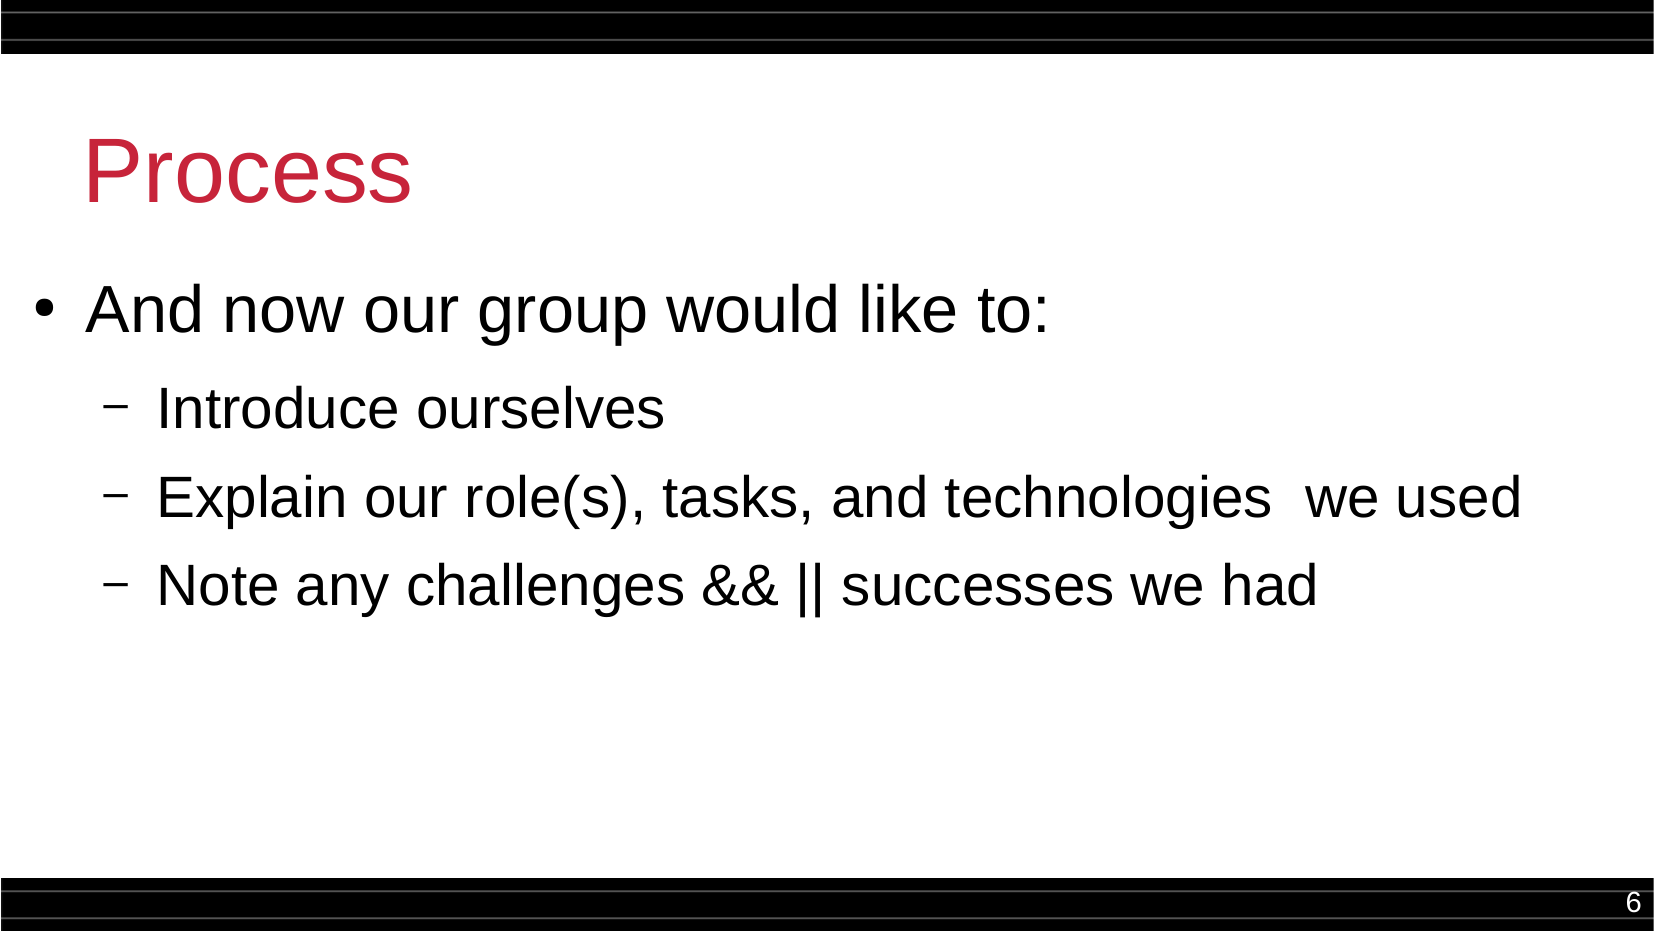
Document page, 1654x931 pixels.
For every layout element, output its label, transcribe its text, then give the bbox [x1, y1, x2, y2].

title Process [82, 92, 1571, 249]
list And now our group would like to: Introduce ourselves Explain our role(s), tasks, and technologies we used Note any challenges && || successes we had [15, 271, 1636, 758]
picture [1, 878, 1654, 931]
picture [1, 0, 1654, 54]
